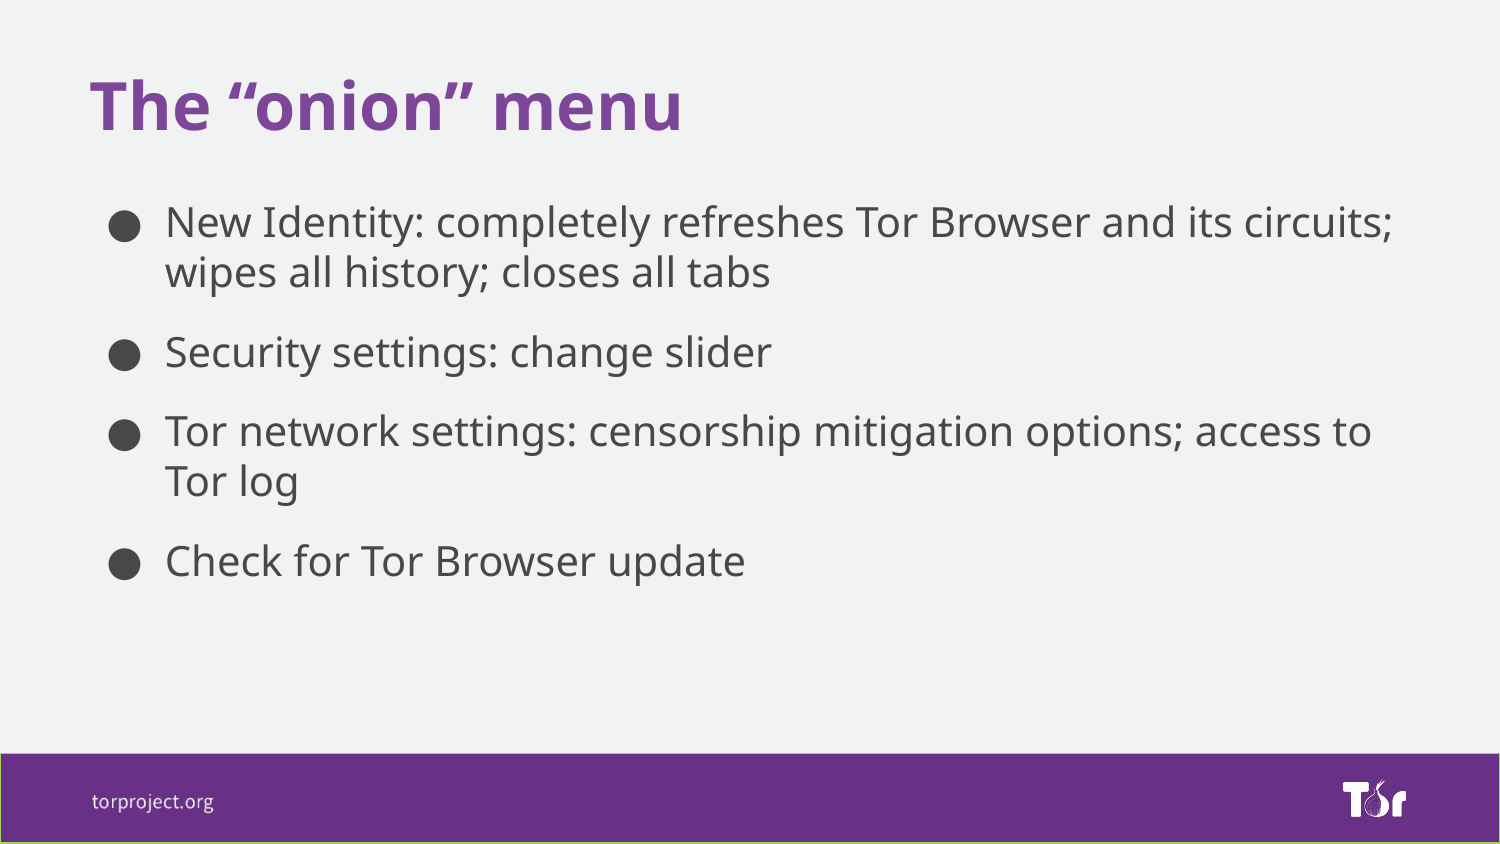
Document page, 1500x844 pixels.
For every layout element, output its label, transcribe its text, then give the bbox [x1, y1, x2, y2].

text_box New Identity: completely refreshes Tor Browser and its circuits; wipes all history; closes all tabs Security settings: change slider Tor network settings: censorship mitigation options; access to Tor log Check for Tor Browser update [74, 188, 1425, 615]
text_box The “onion” menu [74, 33, 1425, 174]
picture [1343, 778, 1406, 817]
picture [75, 780, 604, 821]
